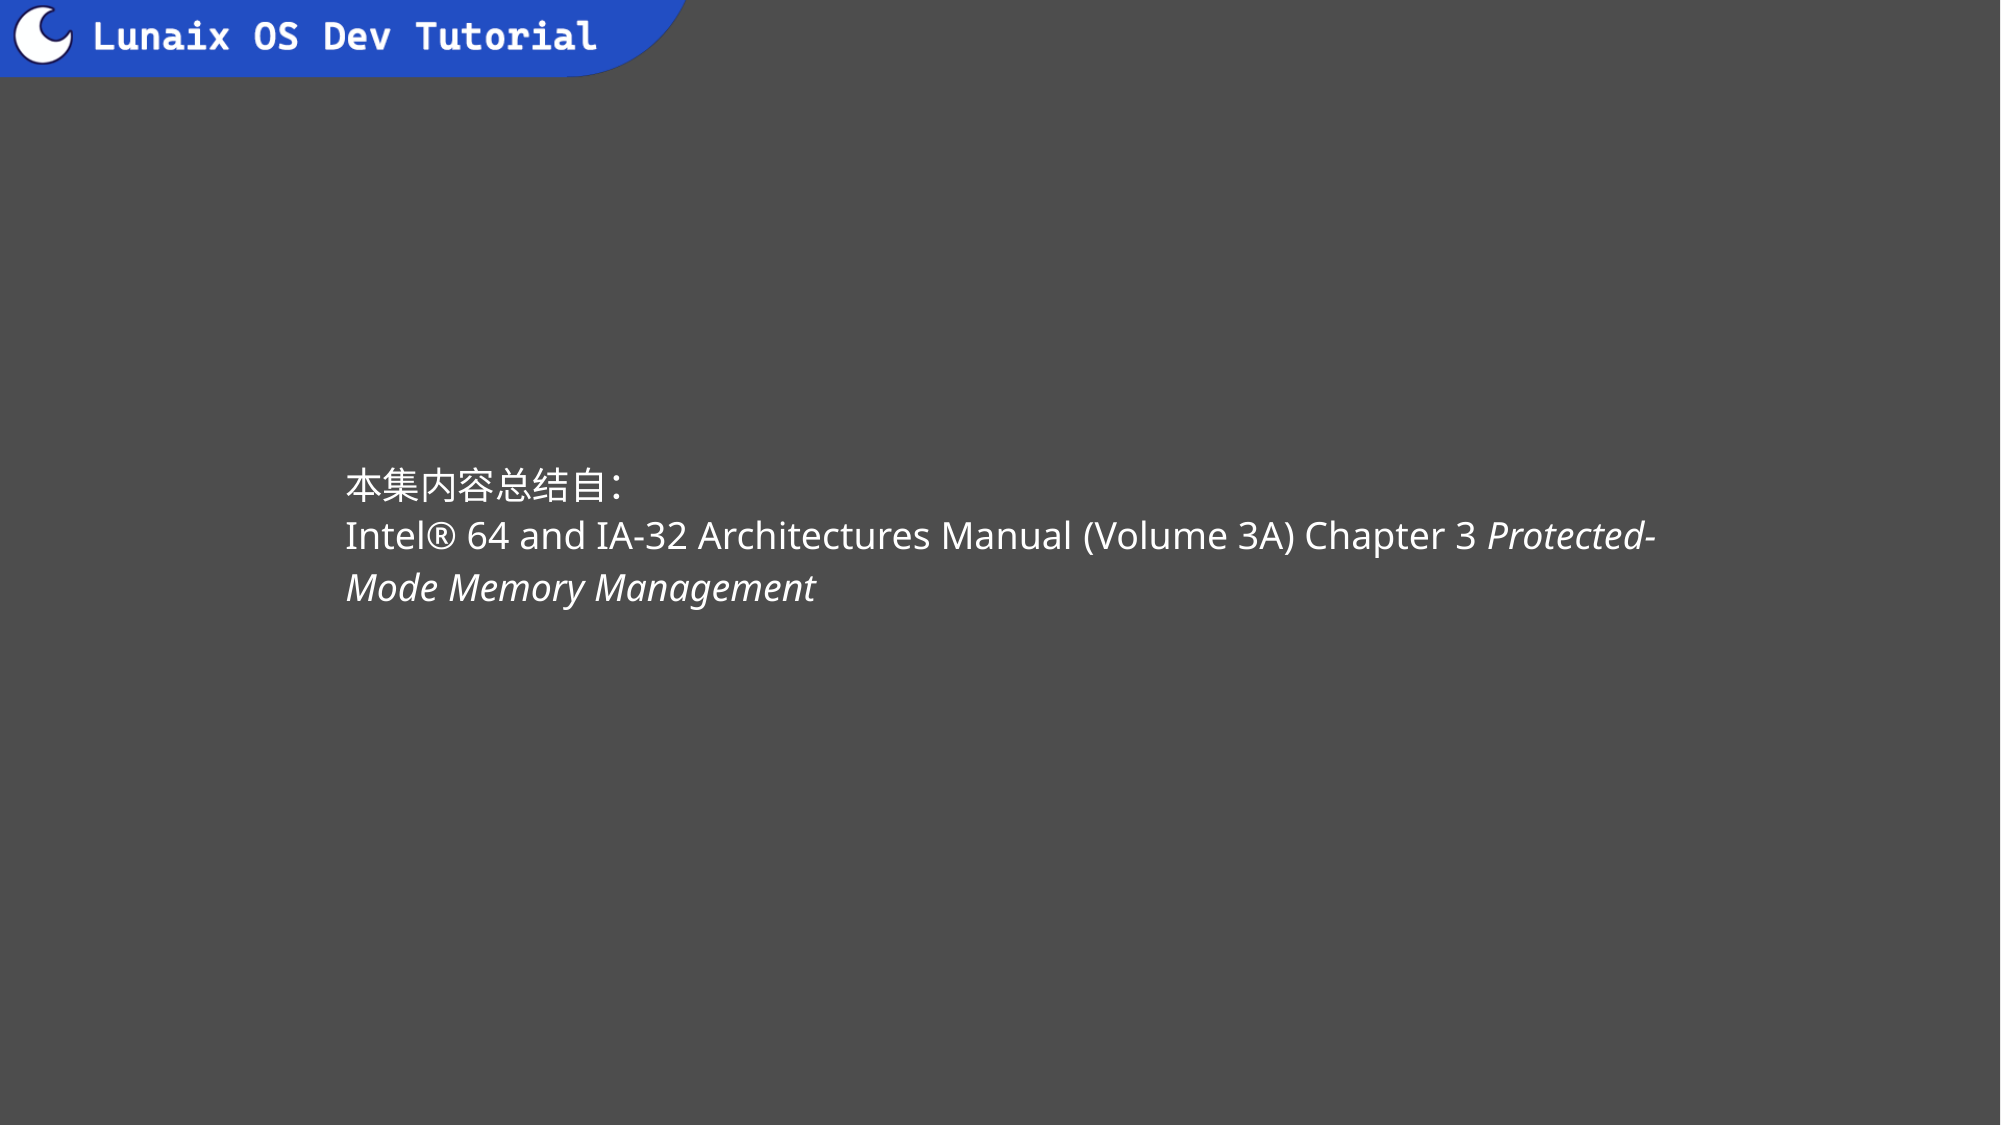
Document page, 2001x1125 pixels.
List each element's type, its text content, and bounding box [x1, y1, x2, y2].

text_box 本集内容总结自： Intel® 64 and IA-32 Architectures Manual (Volume 3A) Chapter 3 Protected-Mode Memory Management [330, 448, 1749, 626]
picture [0, 0, 2001, 1125]
